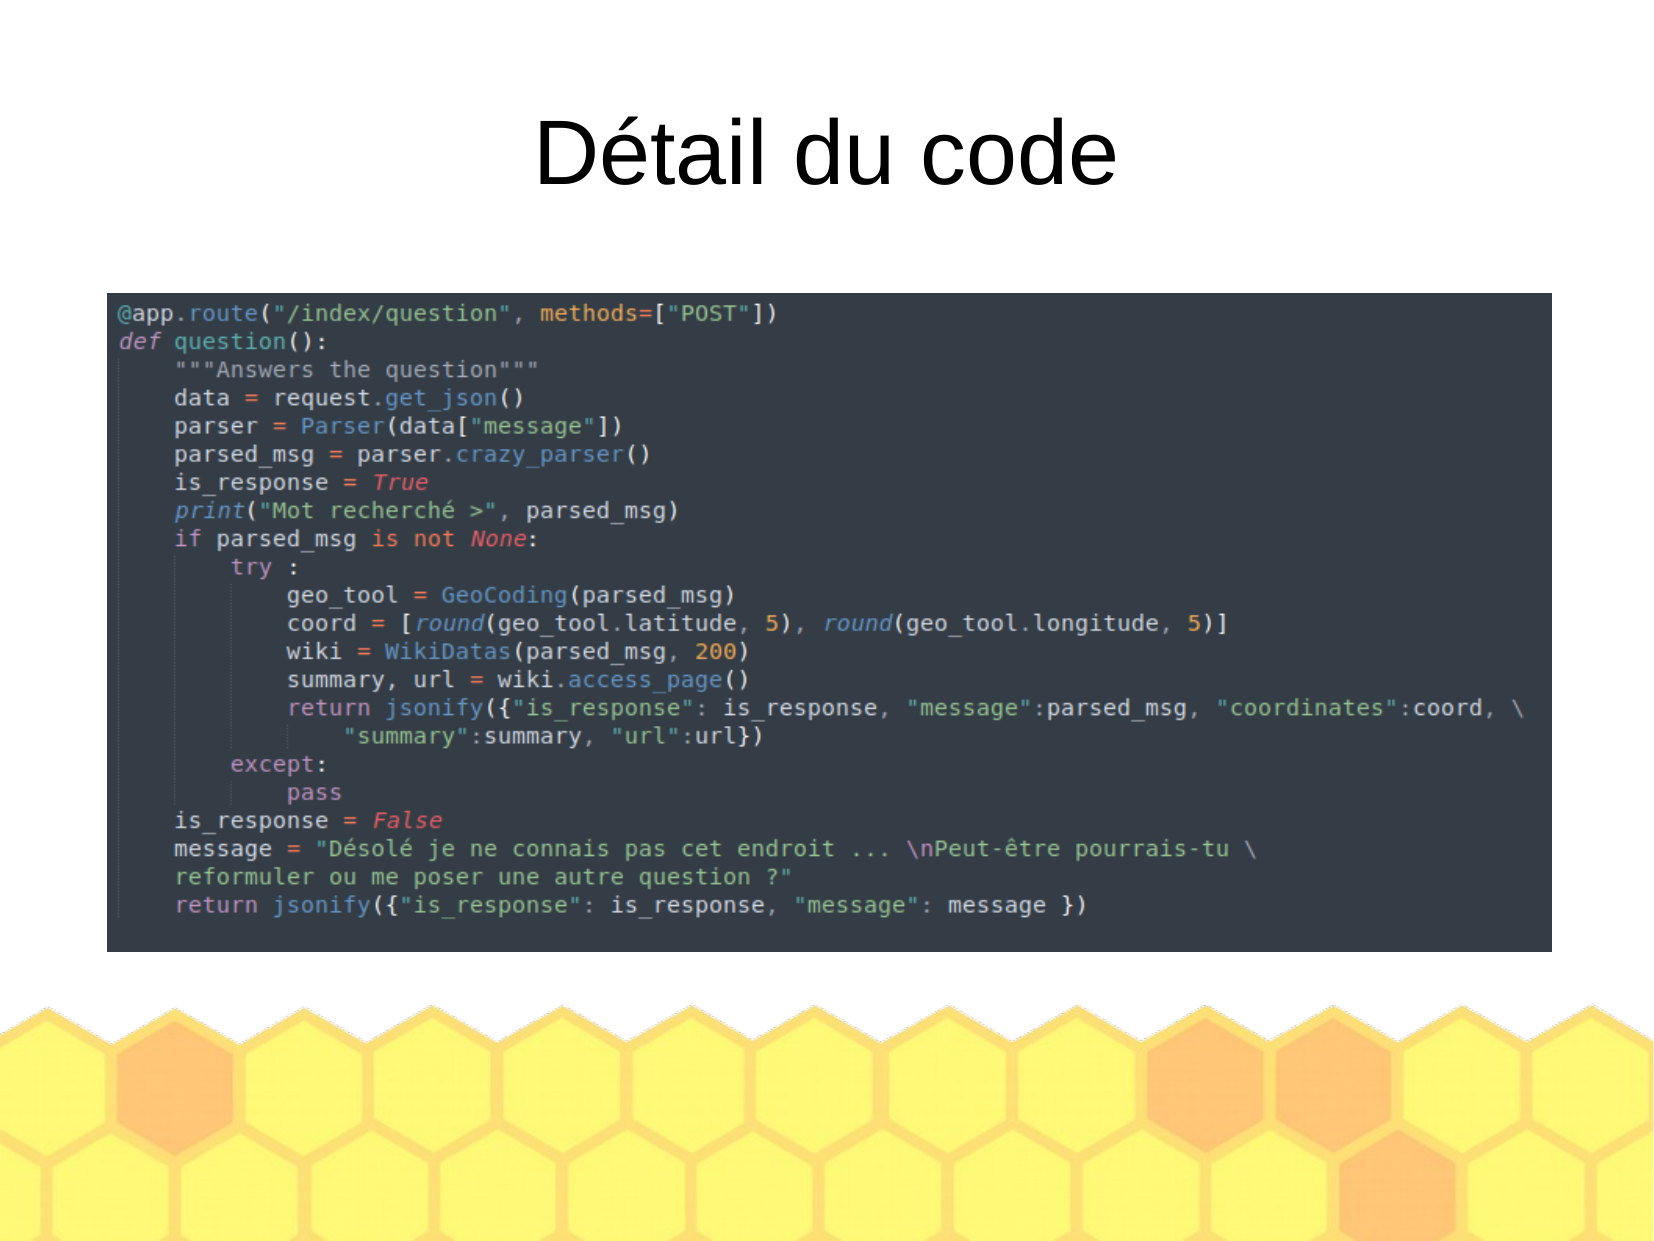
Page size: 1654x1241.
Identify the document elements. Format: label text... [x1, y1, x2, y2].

picture [0, 1001, 1654, 1241]
title Détail du code [82, 49, 1571, 257]
picture [107, 293, 1552, 952]
